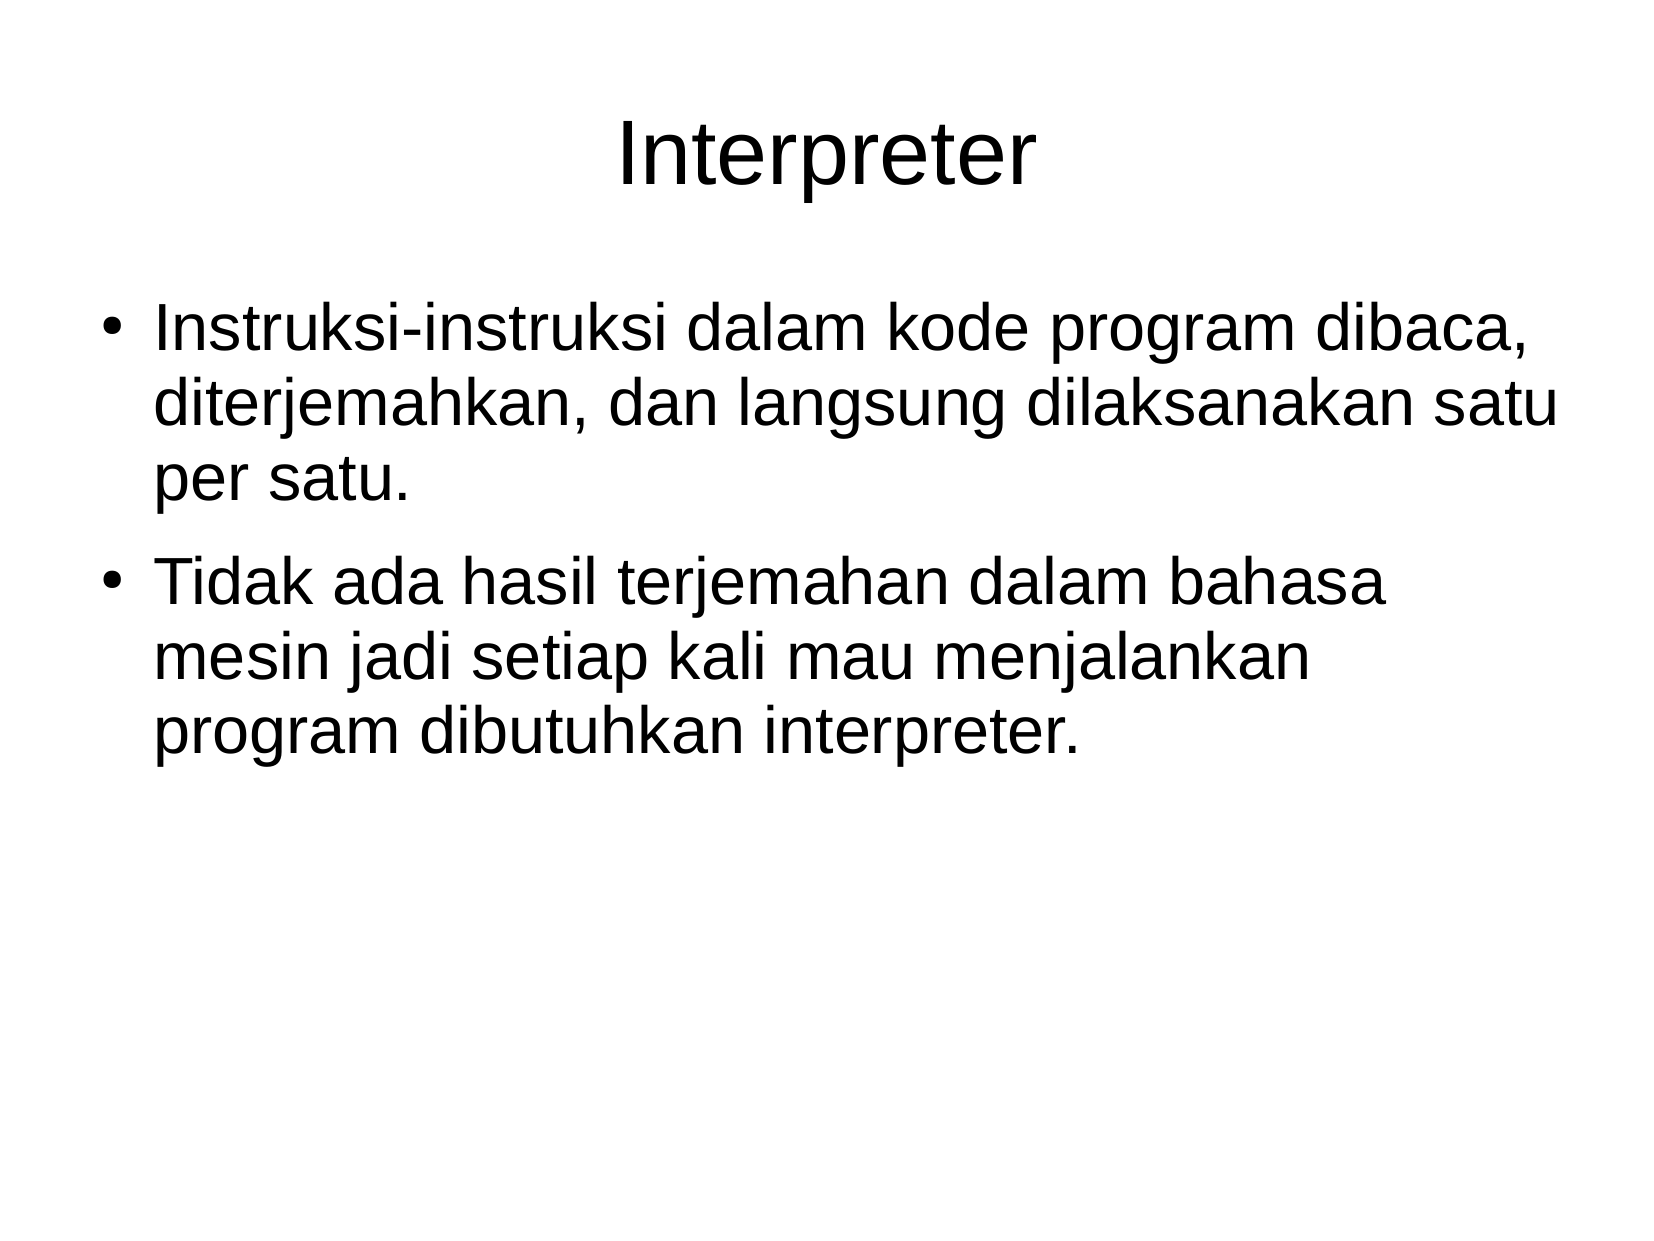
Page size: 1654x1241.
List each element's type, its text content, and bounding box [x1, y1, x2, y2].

list Instruksi-instruksi dalam kode program dibaca, diterjemahkan, dan langsung dilaksanakan satu per satu. Tidak ada hasil terjemahan dalam bahasa mesin jadi setiap kali mau menjalankan program dibutuhkan interpreter. [82, 290, 1571, 1010]
title Interpreter [82, 49, 1571, 257]
